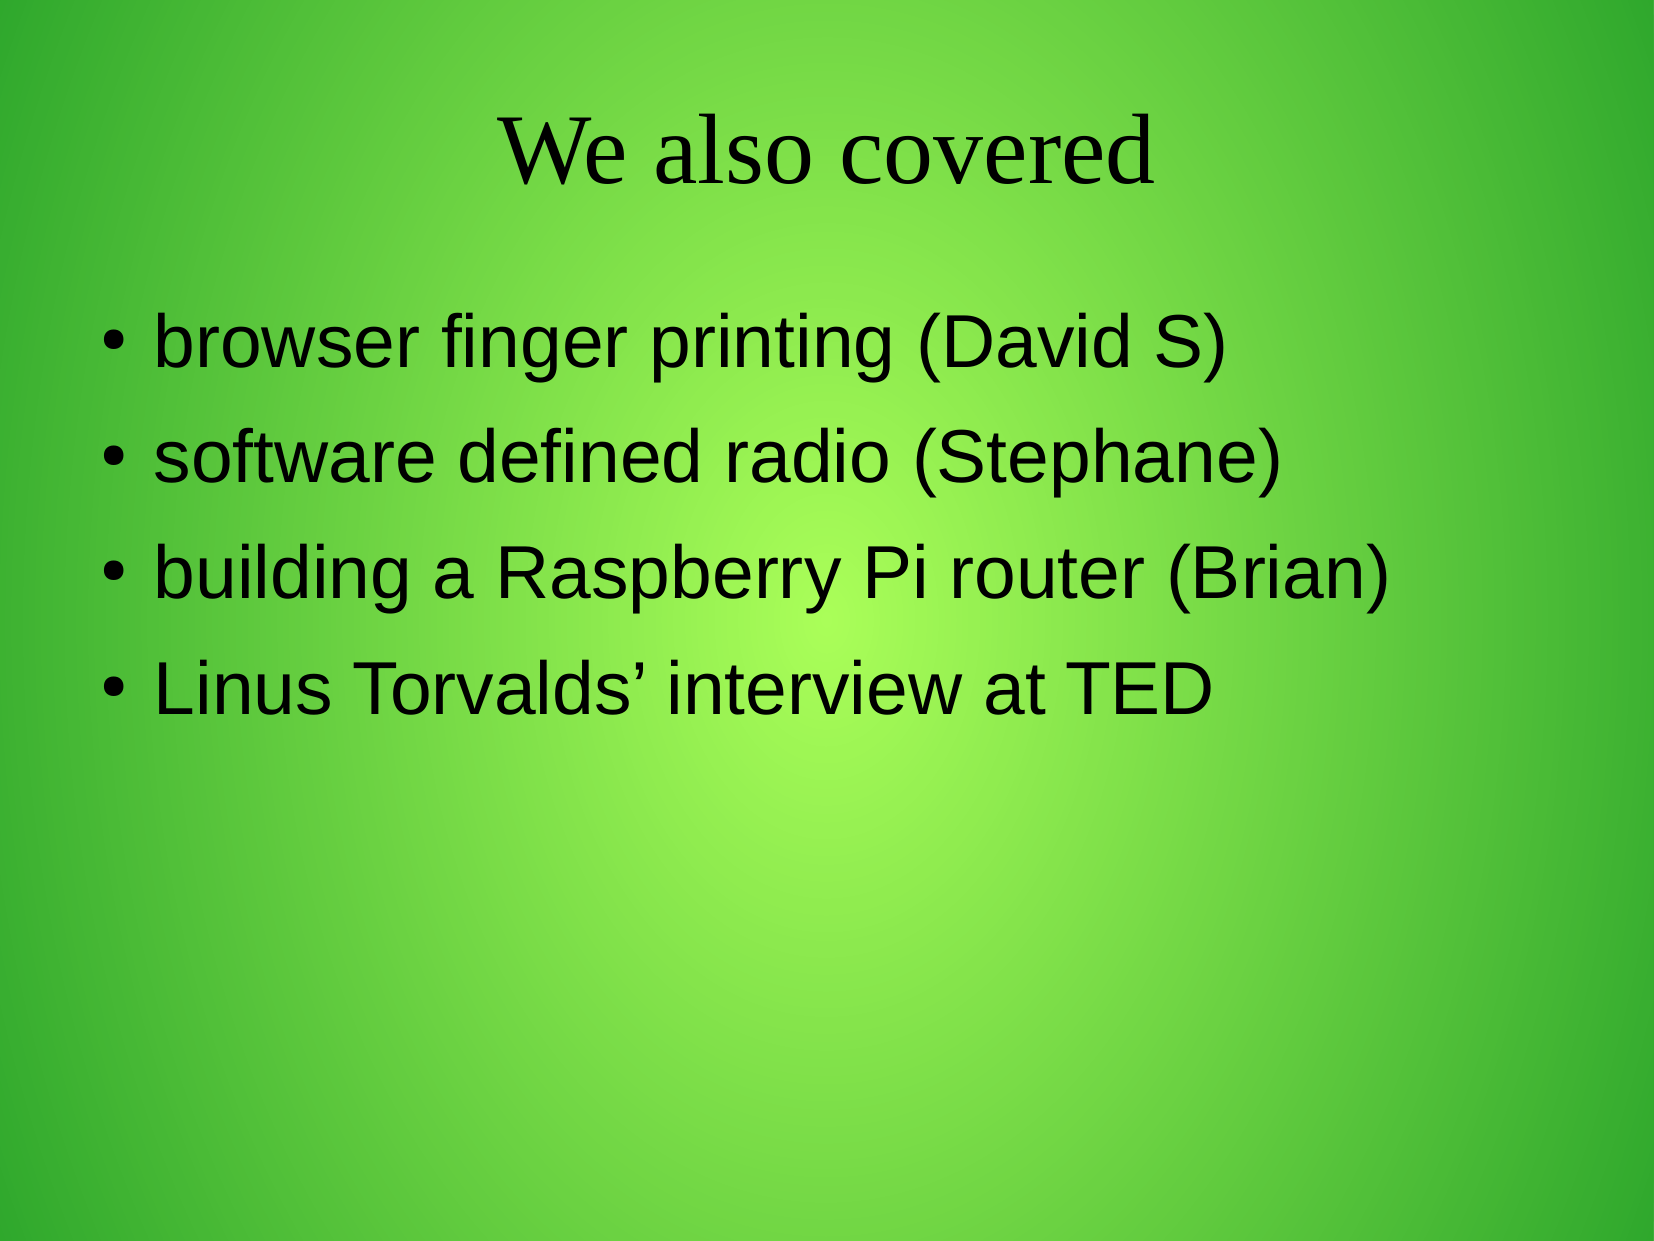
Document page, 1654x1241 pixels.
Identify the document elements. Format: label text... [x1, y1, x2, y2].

list browser finger printing (David S) software defined radio (Stephane) building a Raspberry Pi router (Brian) Linus Torvalds’ interview at TED [82, 299, 1571, 1019]
title We also covered [82, 47, 1571, 252]
